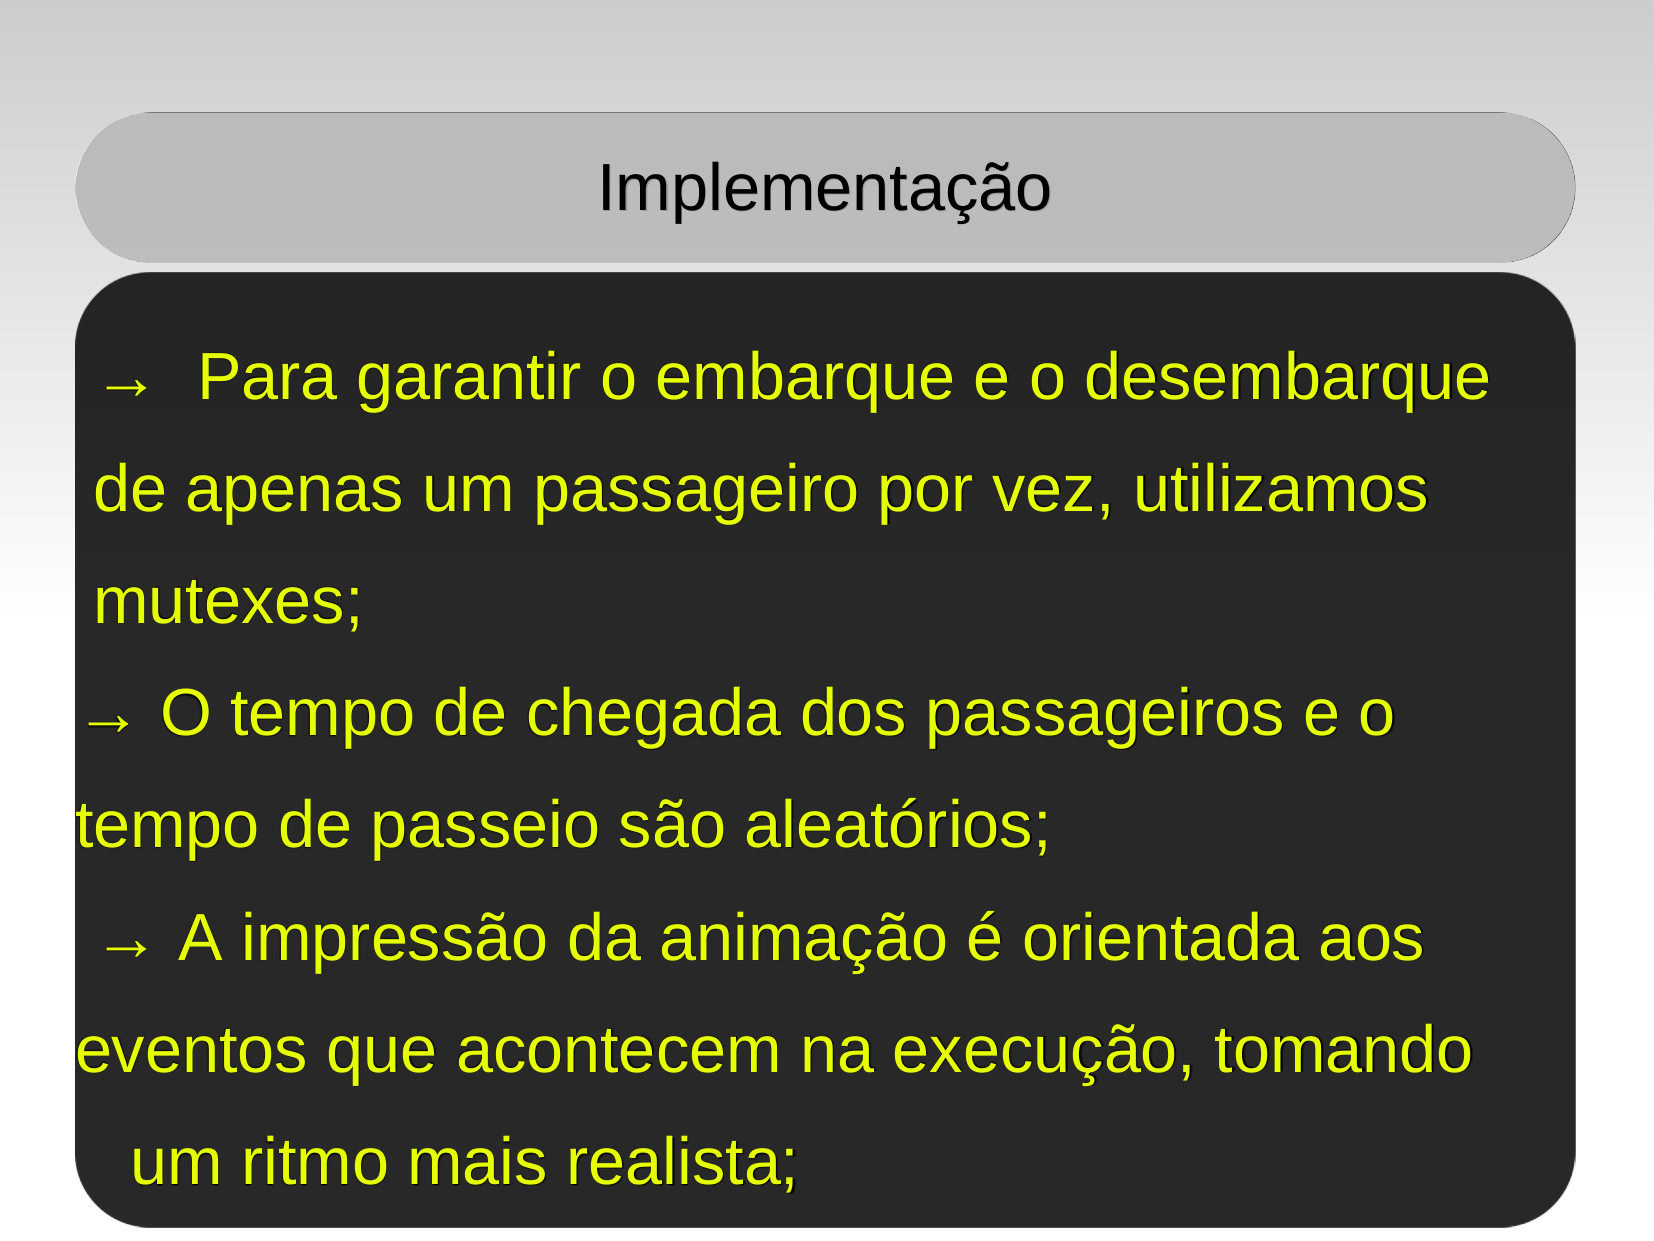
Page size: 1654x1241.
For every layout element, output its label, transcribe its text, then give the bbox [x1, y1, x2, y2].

text_box → Para garantir o embarque e o desembarque de apenas um passageiro por vez, utilizamos mutexes; → O tempo de chegada dos passageiros e o tempo de passeio são aleatórios; → A impressão da animação é orientada aos eventos que acontecem na execução, tomando um ritmo mais realista; [75, 272, 1576, 1228]
text_box Implementação [75, 112, 1576, 263]
